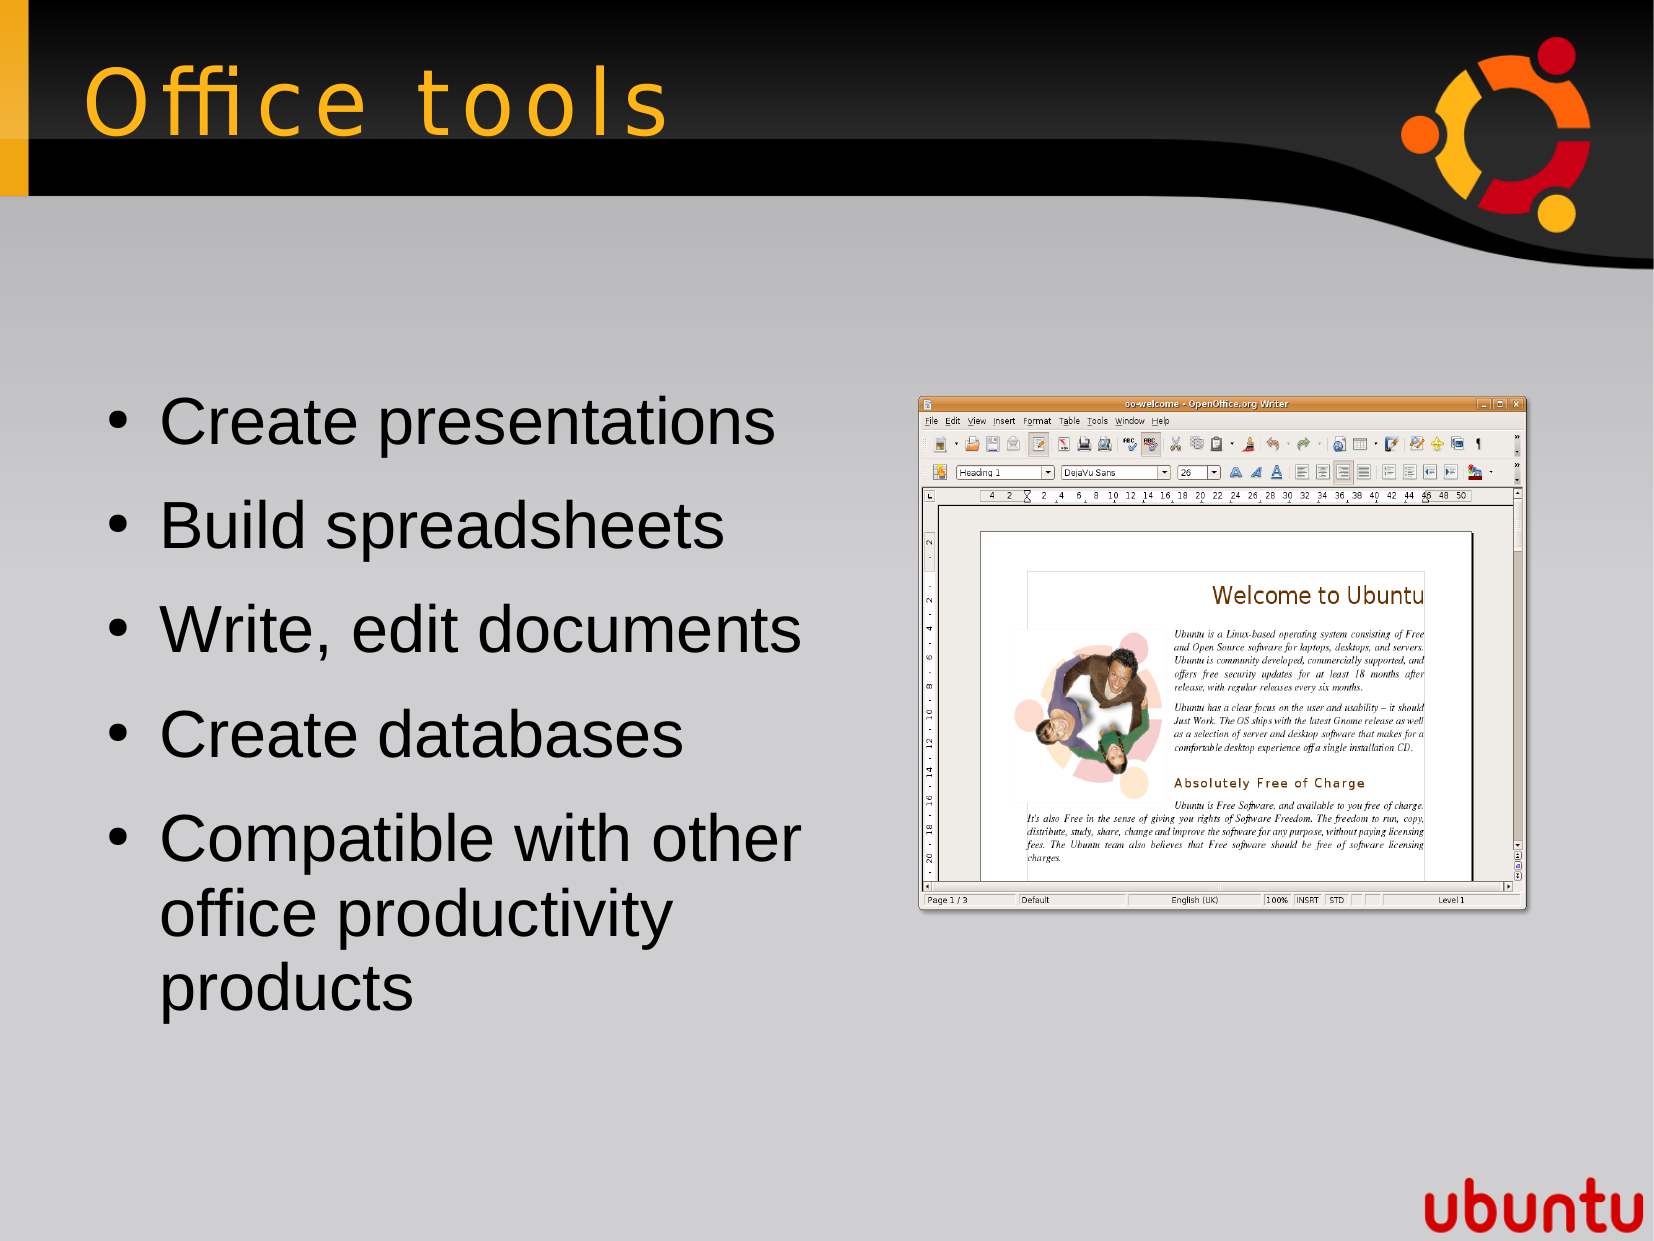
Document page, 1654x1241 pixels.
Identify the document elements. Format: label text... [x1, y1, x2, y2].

list Create presentations Build spreadsheets Write, edit documents Create databases Compatible with other office productivity products [88, 383, 827, 1143]
picture [0, 0, 1654, 1241]
title Office tools [82, 0, 1654, 208]
